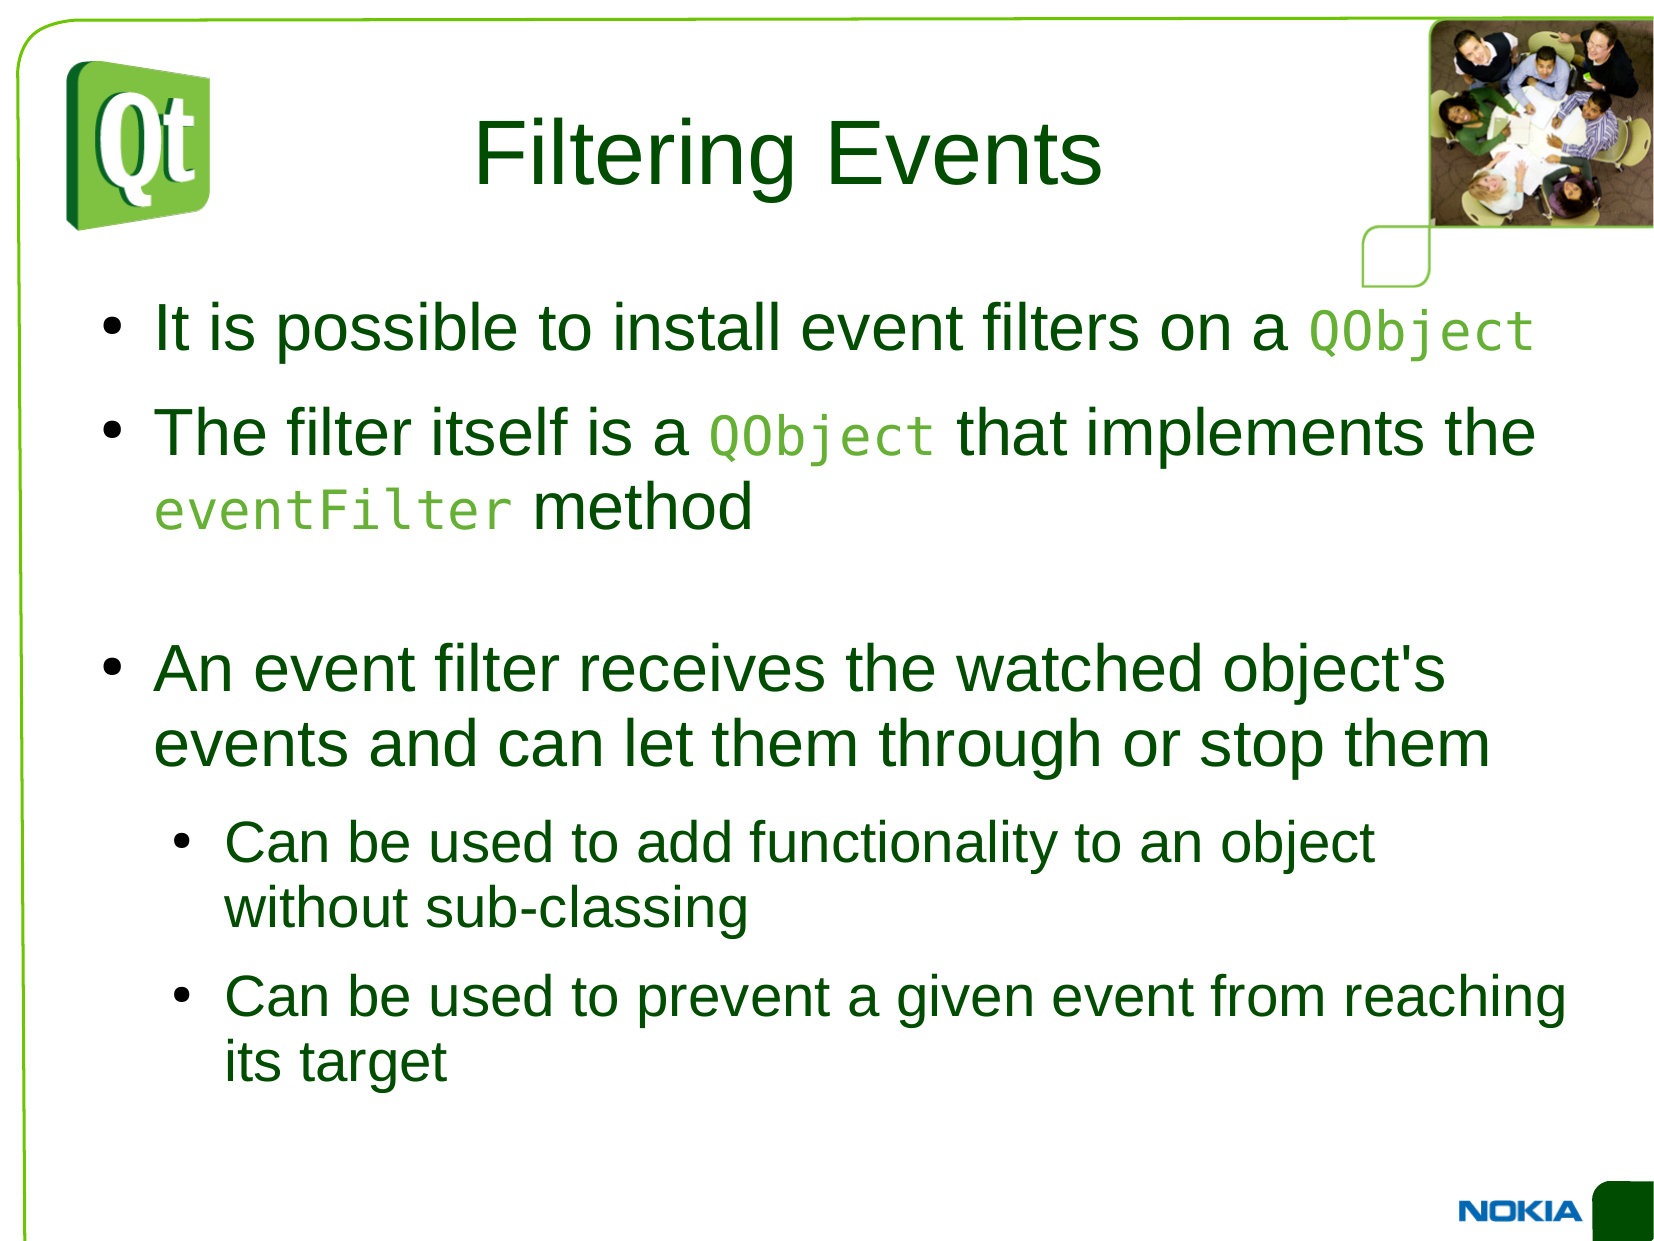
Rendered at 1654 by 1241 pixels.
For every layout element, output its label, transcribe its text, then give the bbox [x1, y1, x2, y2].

list It is possible to install event filters on a QObject The filter itself is a QObject that implements the eventFilter method An event filter receives the watched object's events and can let them through or stop them Can be used to add functionality to an object without sub-classing Can be used to prevent a given event from reaching its target [82, 290, 1571, 1094]
title Filtering Events [251, 49, 1327, 257]
picture [1459, 1200, 1583, 1222]
picture [66, 61, 210, 231]
picture [1338, 7, 1654, 308]
